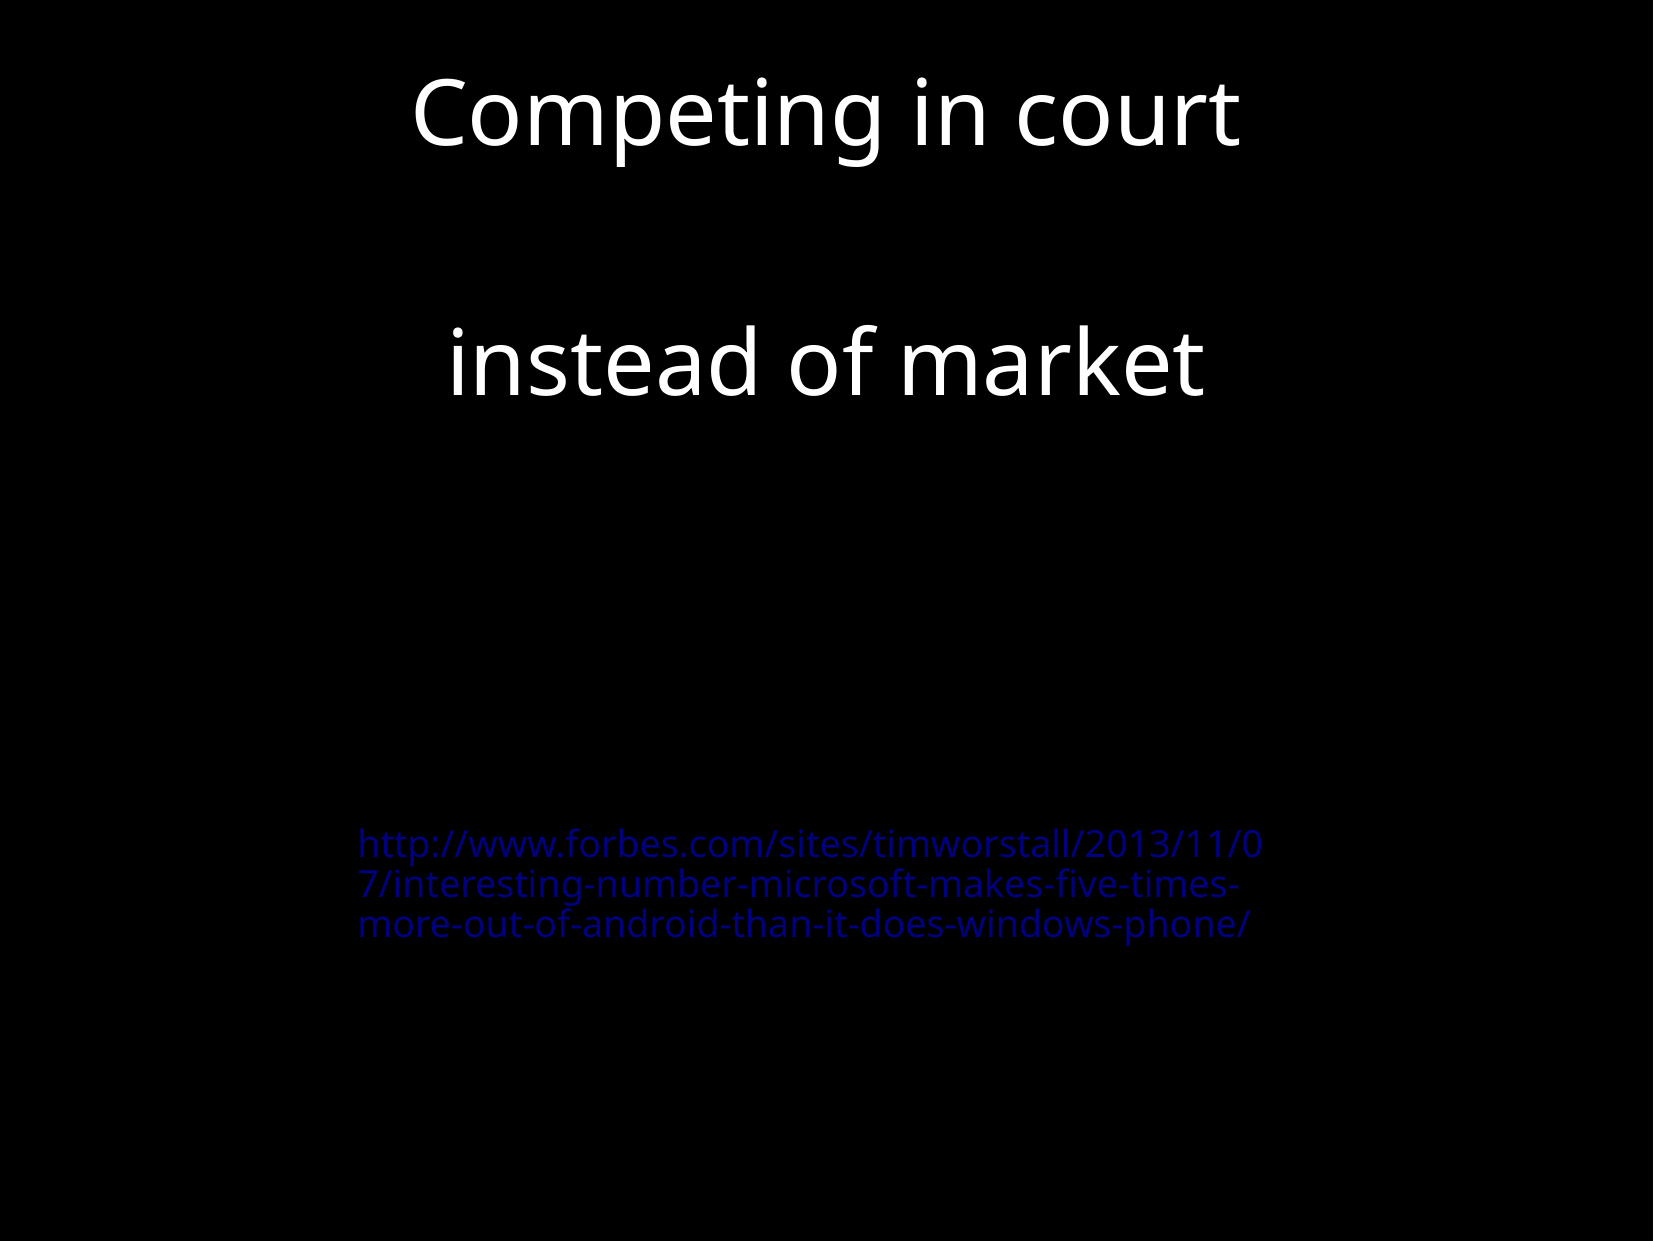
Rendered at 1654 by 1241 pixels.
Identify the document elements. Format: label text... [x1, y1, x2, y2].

text_box http://www.forbes.com/sites/timworstall/2013/11/07/interesting-number-microsoft-makes-five-times-more-out-of-android-than-it-does-windows-phone/ [342, 810, 1291, 1091]
title Competing in court instead of market [82, 49, 1571, 421]
